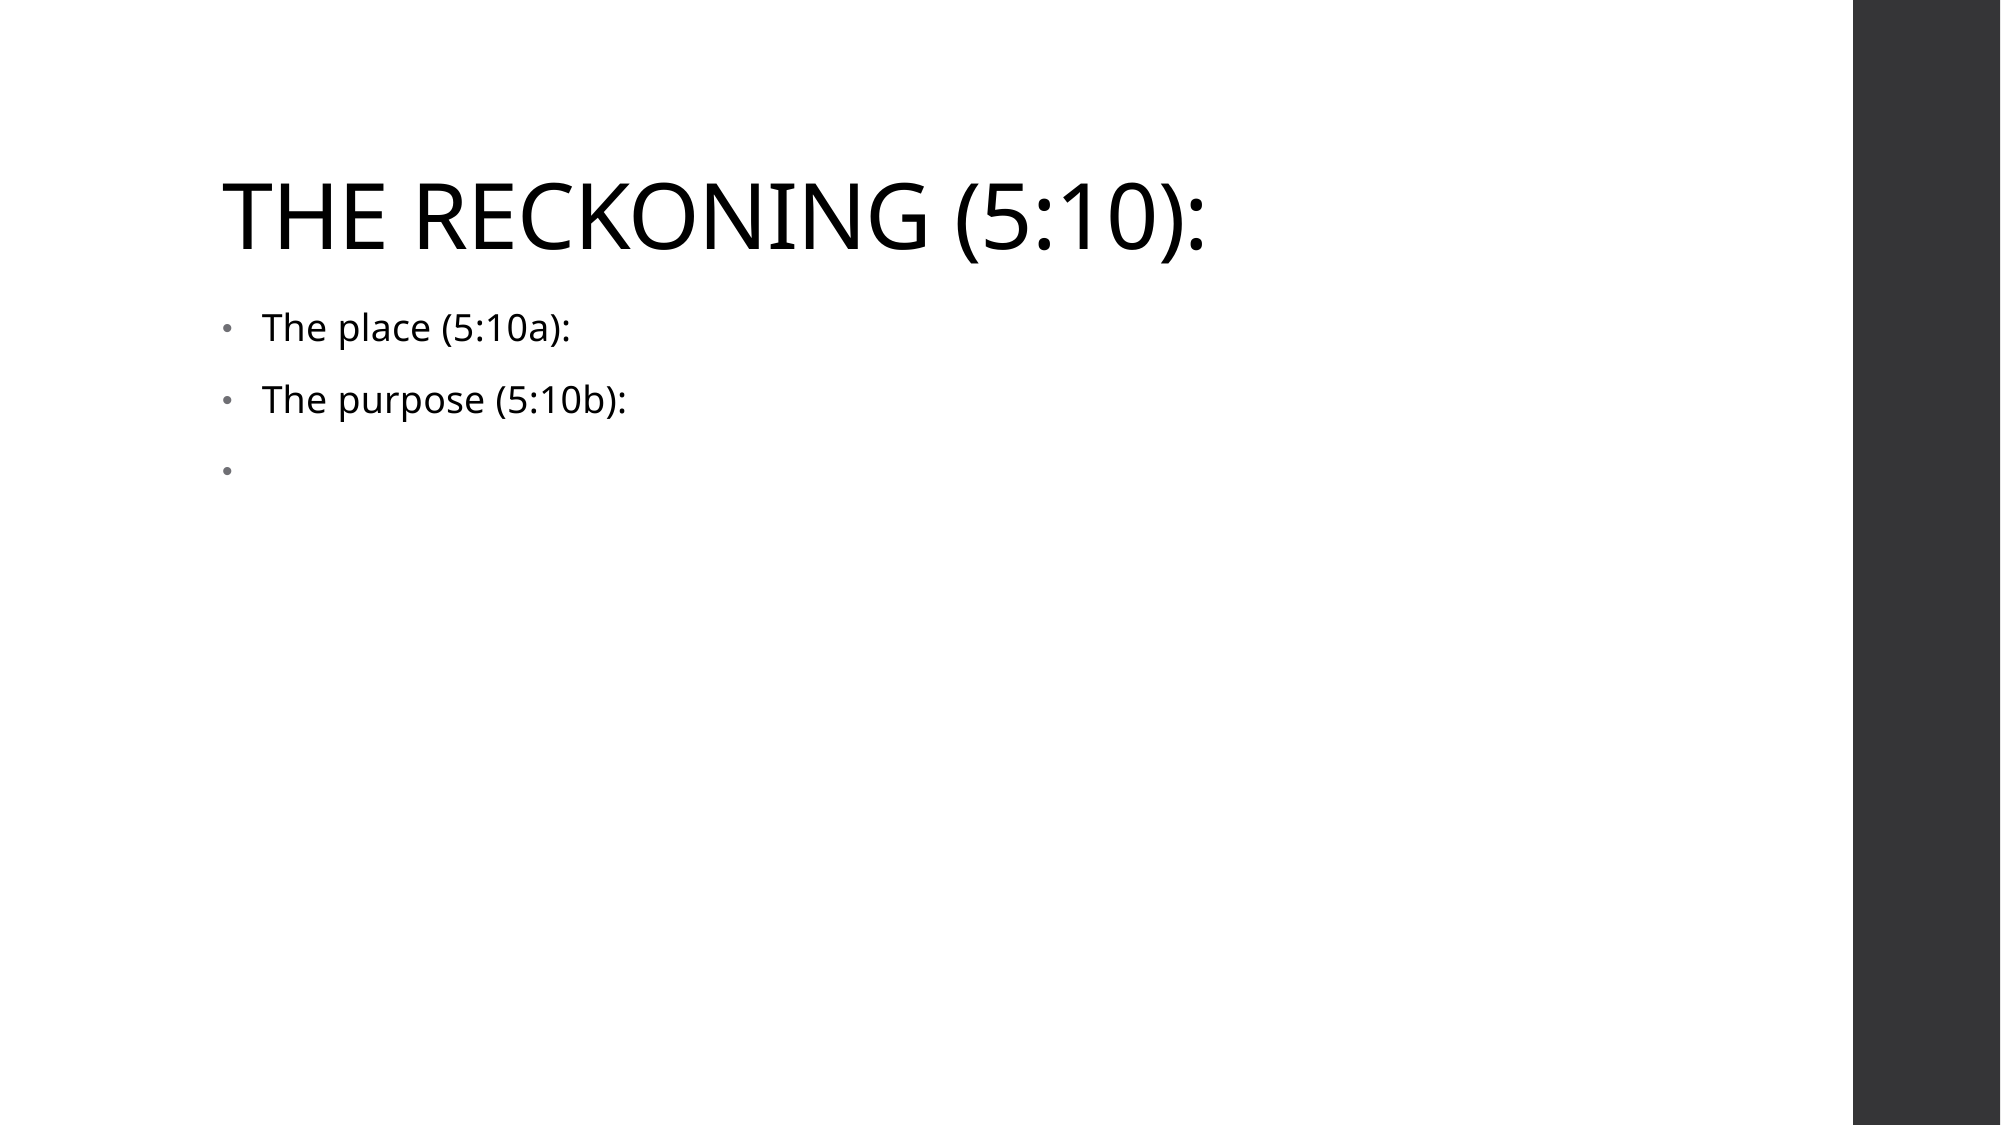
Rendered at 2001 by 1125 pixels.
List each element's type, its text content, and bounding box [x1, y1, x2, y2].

title THE RECKONING (5:10): [206, 60, 1797, 278]
list The place (5:10a): The purpose (5:10b): [206, 299, 1617, 1014]
